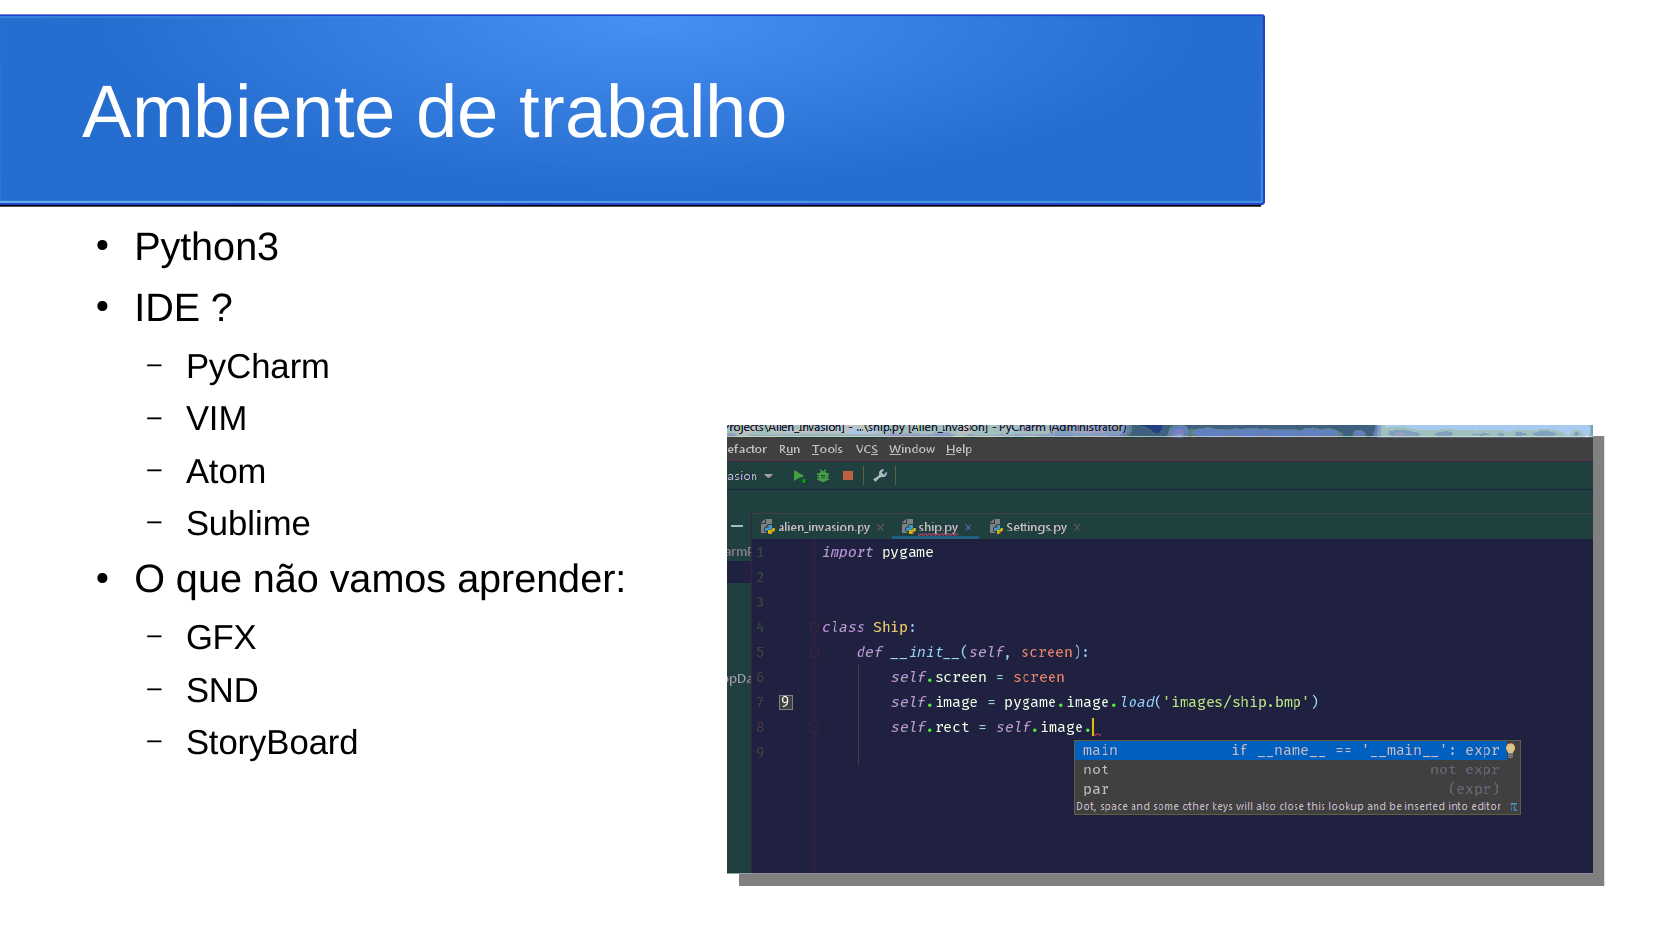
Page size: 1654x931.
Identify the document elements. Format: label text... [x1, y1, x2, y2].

picture [727, 425, 1593, 875]
title Ambiente de trabalho [82, 35, 1235, 189]
list Python3 IDE ? PyCharm VIM Atom Sublime O que não vamos aprender: GFX SND StoryBoard [82, 224, 1571, 764]
